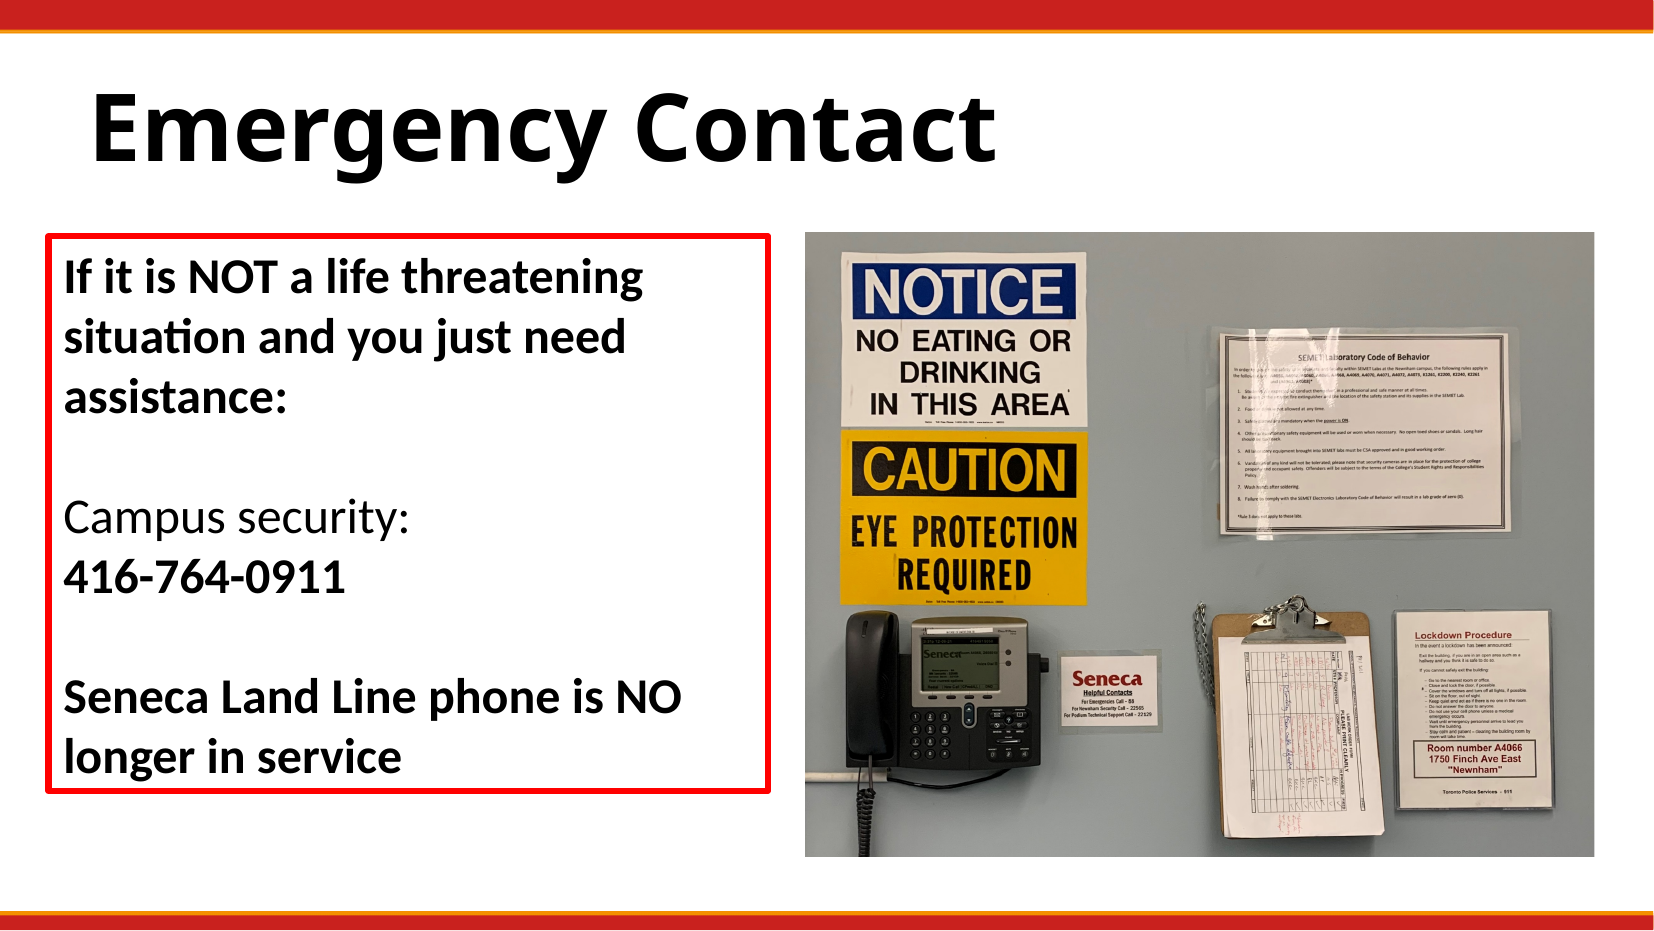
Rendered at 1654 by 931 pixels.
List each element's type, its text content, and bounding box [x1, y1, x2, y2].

text_box If it is NOT a life threatening situation and you just need assistance: Campus security: 416-764-0911 Seneca Land Line phone is NO longer in service [48, 236, 768, 791]
picture [805, 232, 1595, 857]
title Emergency Contact [88, 44, 1565, 207]
